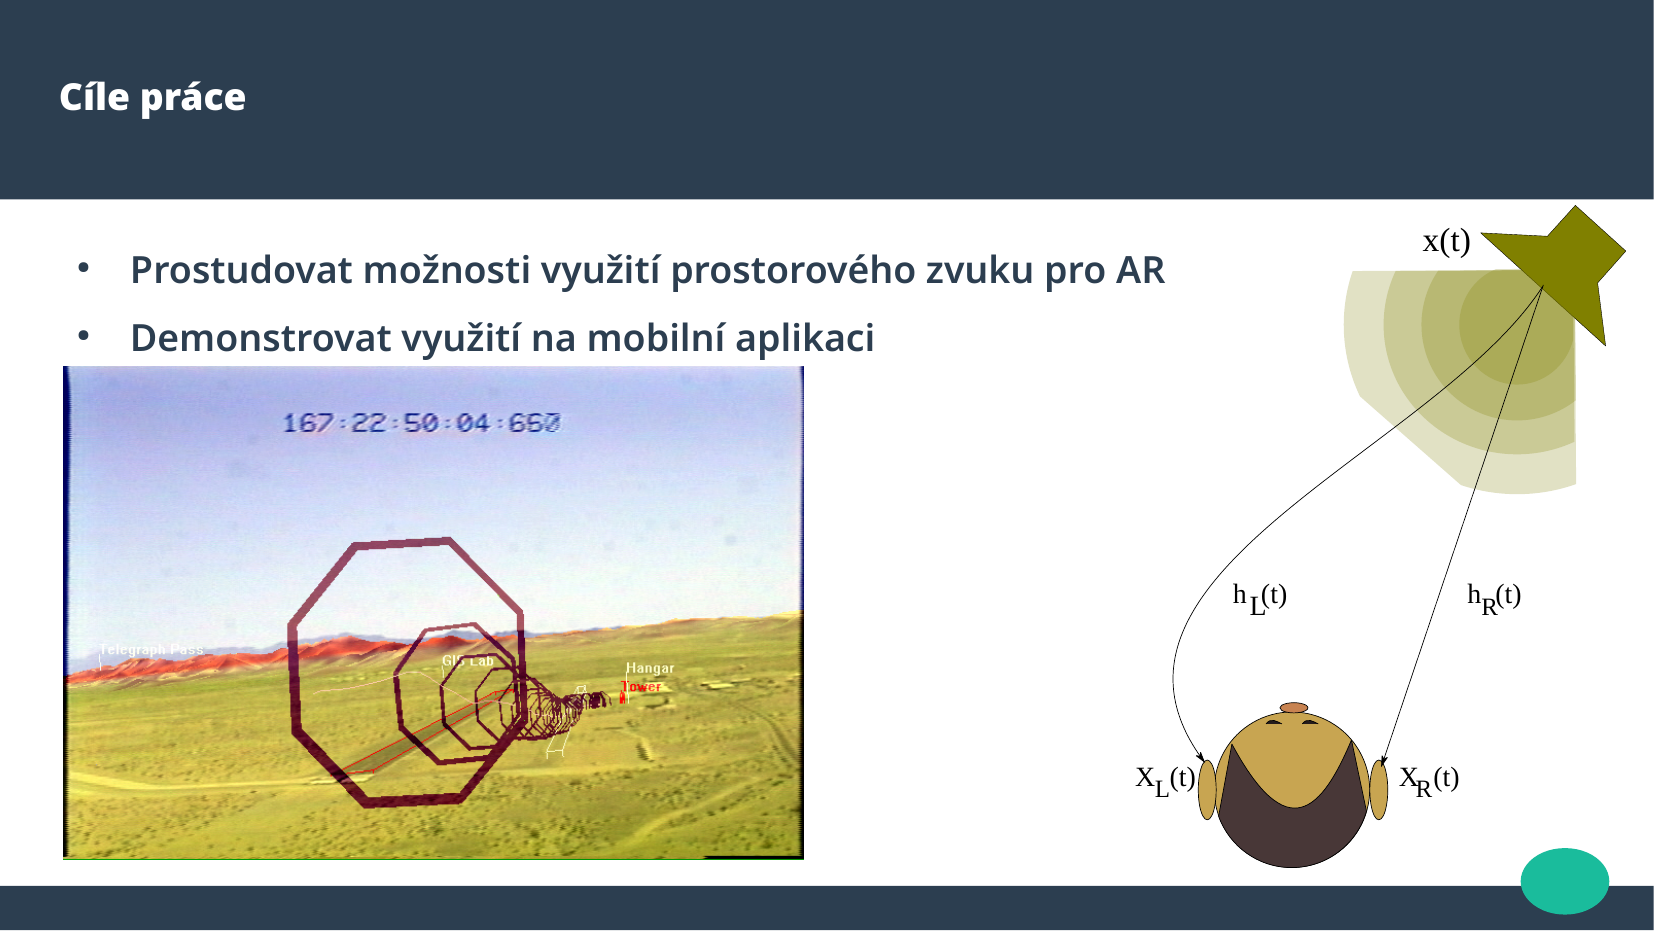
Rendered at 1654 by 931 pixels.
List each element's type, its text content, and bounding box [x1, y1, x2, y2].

picture [63, 366, 804, 860]
list Prostudovat možnosti využití prostorového zvuku pro AR Demonstrovat využití na mobilní aplikaci [59, 243, 1110, 864]
title Cíle práce [59, 37, 1595, 155]
picture [1110, 200, 1630, 931]
